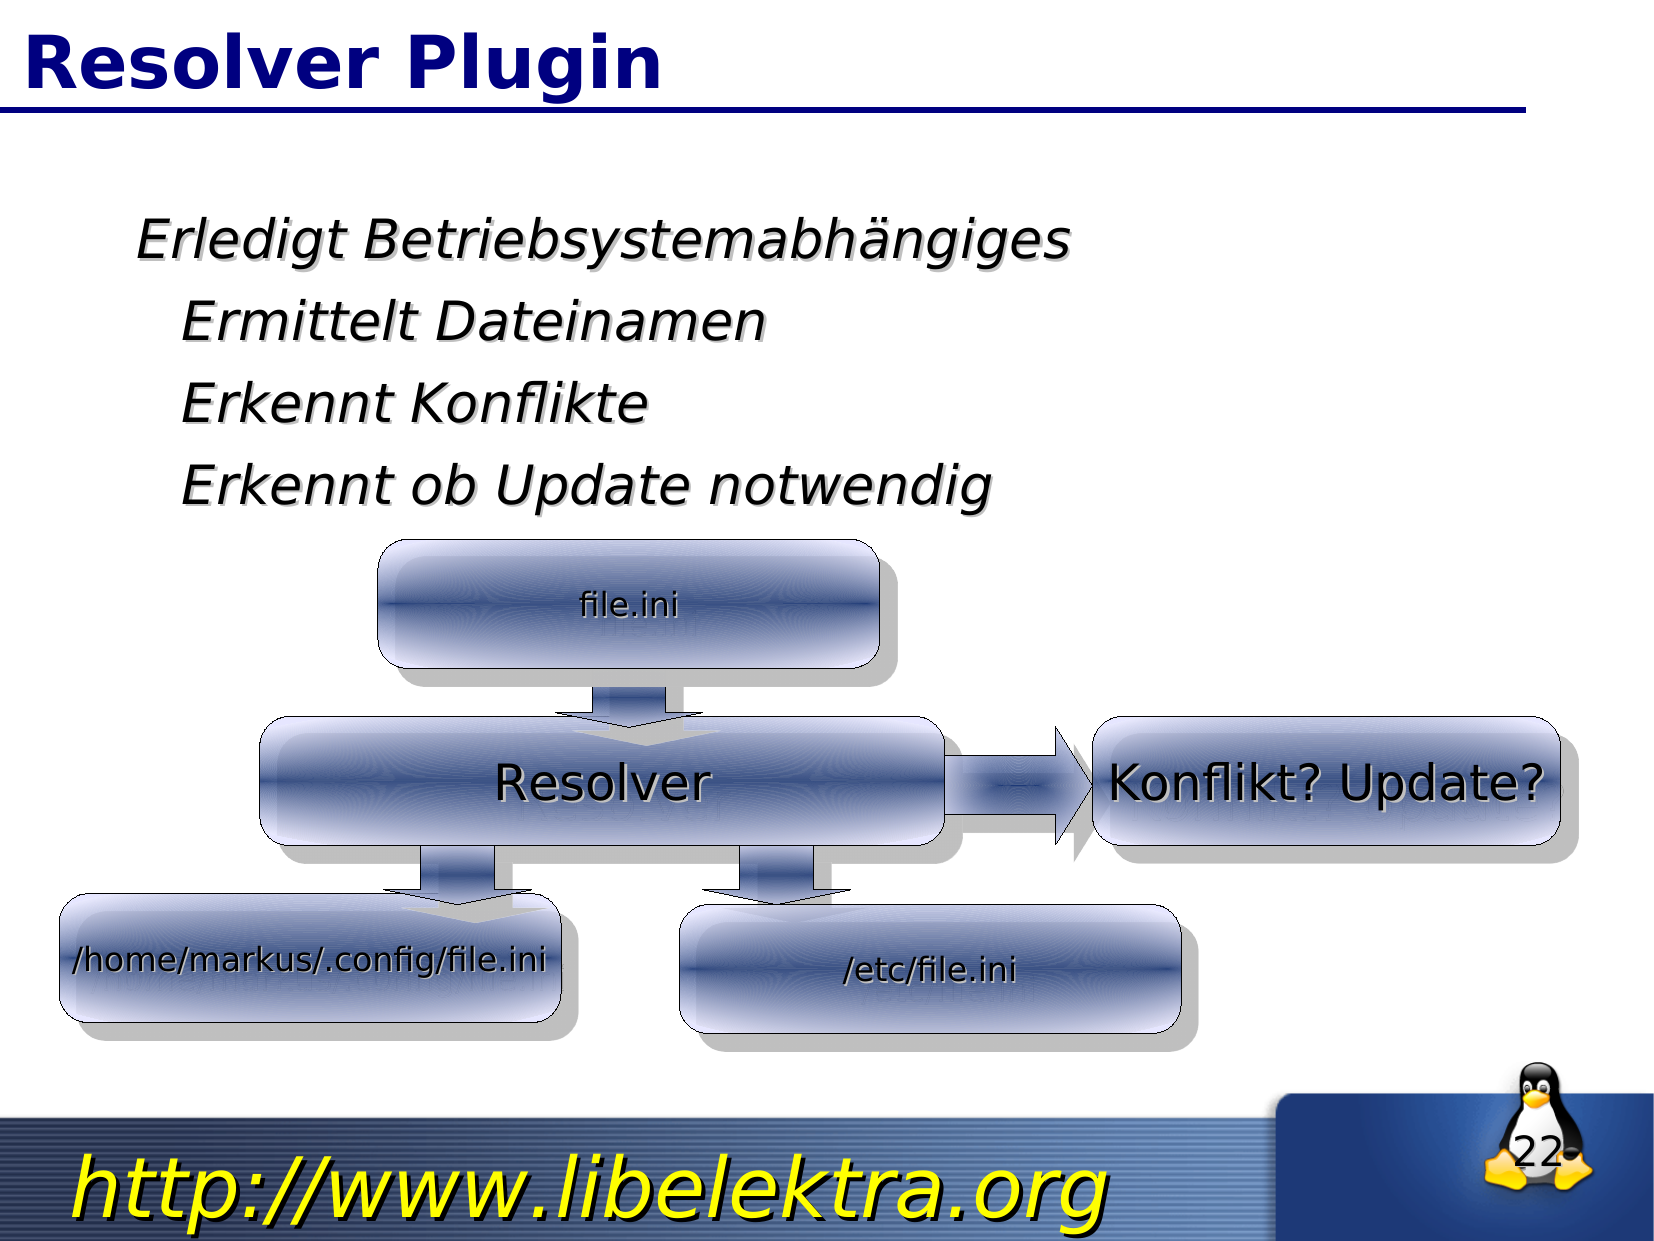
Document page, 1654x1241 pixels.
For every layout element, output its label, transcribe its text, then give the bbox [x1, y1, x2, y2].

picture [0, 1061, 1654, 1241]
text_box [944, 726, 1092, 845]
text_box [702, 845, 851, 904]
text_box /home/markus/.config/file.ini [59, 893, 562, 1023]
text_box Resolver [259, 716, 945, 846]
text_box Konflikt? Update? [1092, 716, 1561, 846]
text_box [383, 845, 532, 905]
text_box [555, 669, 703, 728]
text_box /etc/file.ini [679, 904, 1182, 1034]
text_box file.ini [377, 539, 880, 669]
text_box <Nummer> [1312, 1122, 1566, 1178]
list Erledigt Betriebsystemabhängiges Ermittelt Dateinamen Erkennt Konflikte Erkennt ob Update notwendig [121, 196, 1614, 562]
text_box Resolver Plugin [22, 14, 1611, 111]
